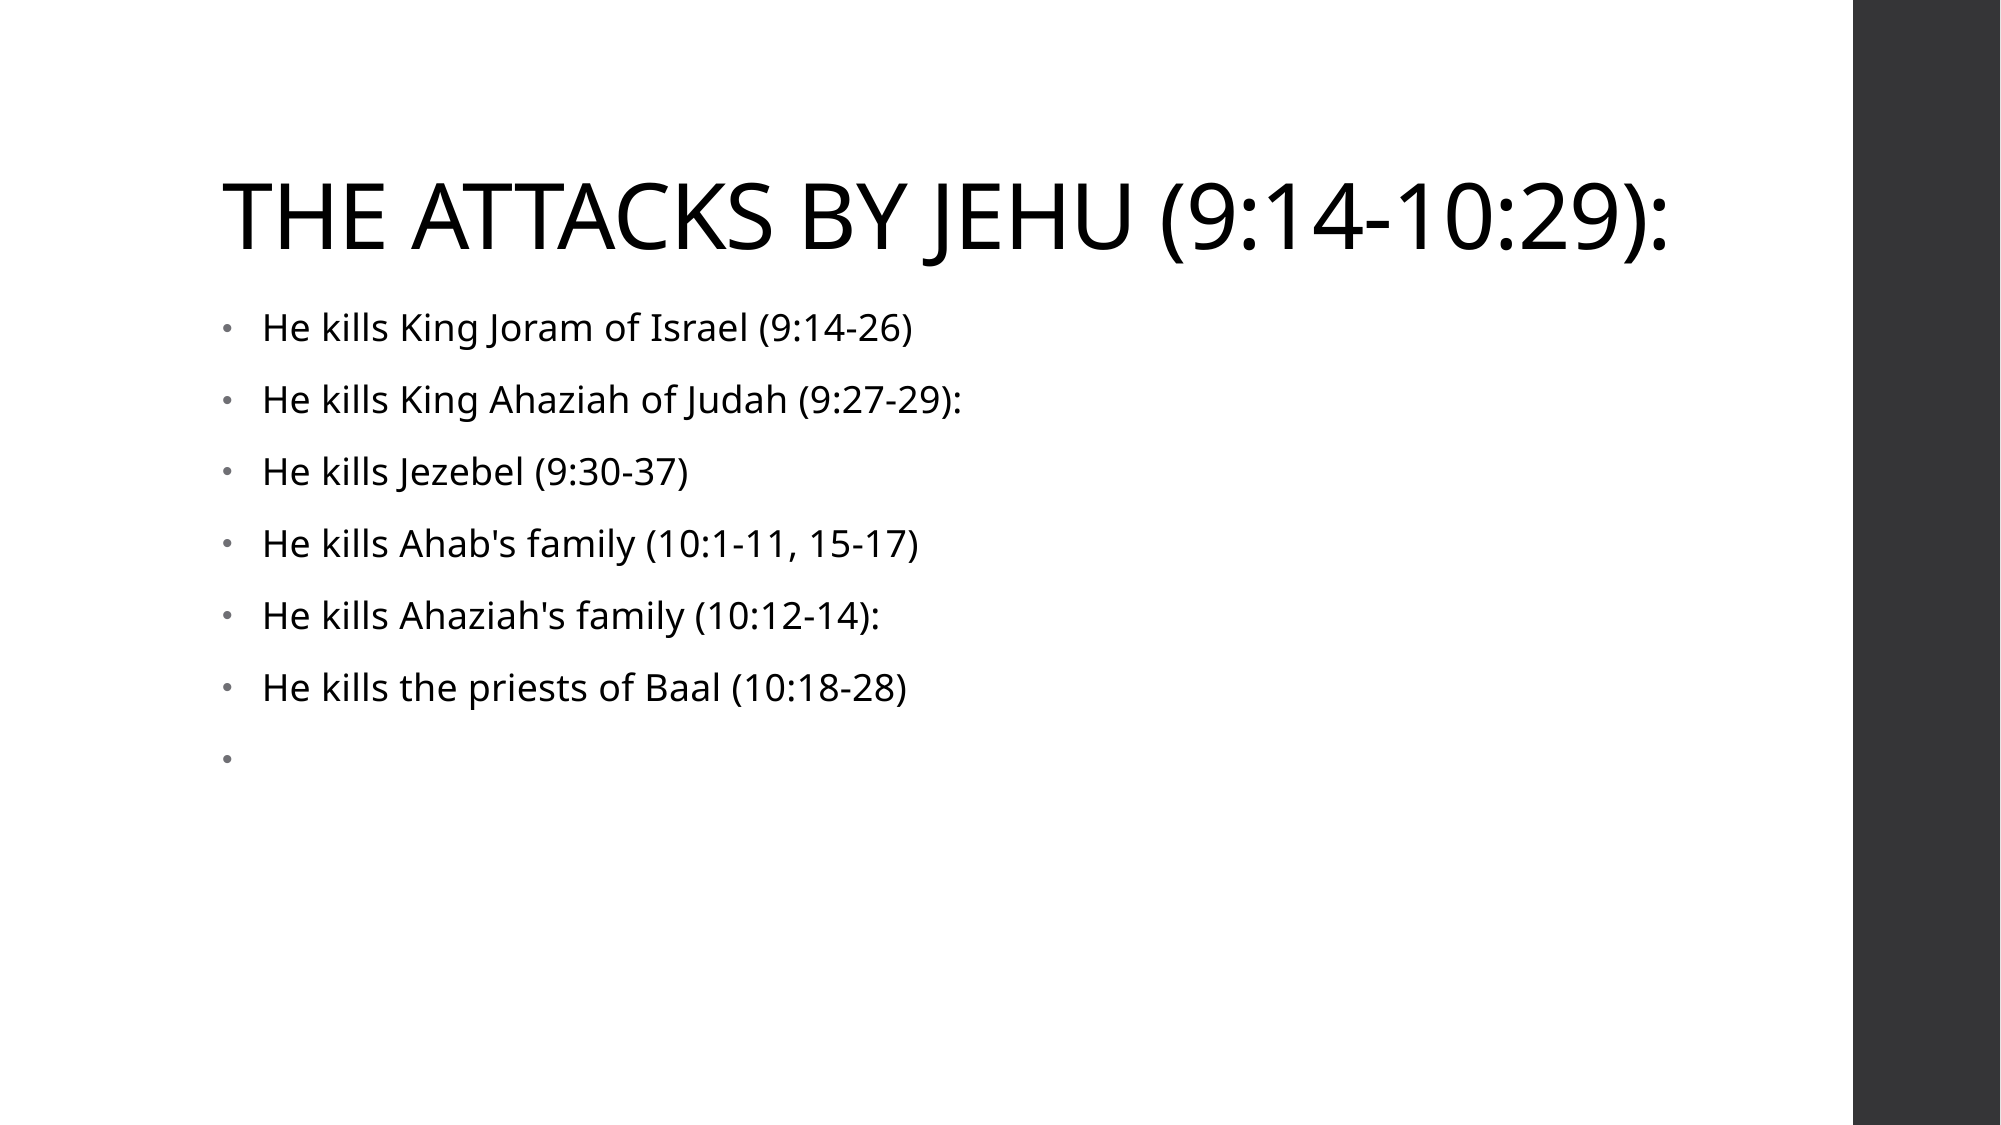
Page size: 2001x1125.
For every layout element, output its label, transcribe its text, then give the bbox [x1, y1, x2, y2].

title THE ATTACKS BY JEHU (9:14-10:29): [206, 60, 1797, 278]
list He kills King Joram of Israel (9:14-26) He kills King Ahaziah of Judah (9:27-29): He kills Jezebel (9:30-37) He kills Ahab's family (10:1-11, 15-17) He kills Ahaziah's family (10:12-14): He kills the priests of Baal (10:18-28) [206, 299, 1617, 1014]
